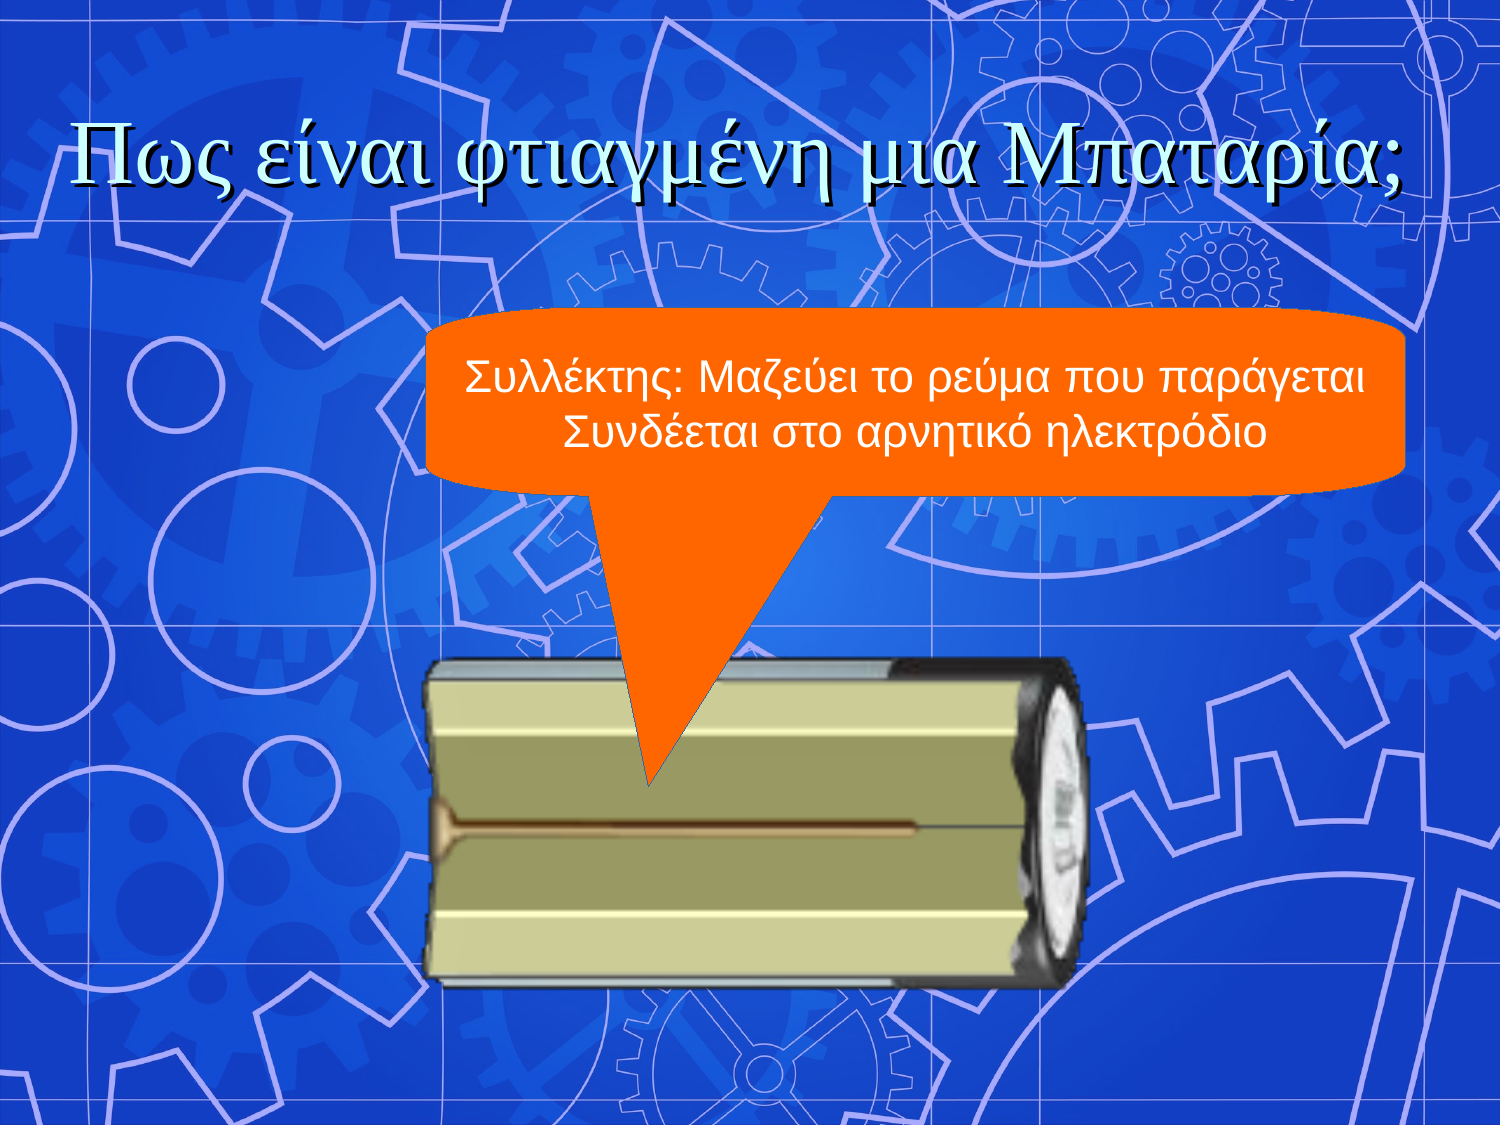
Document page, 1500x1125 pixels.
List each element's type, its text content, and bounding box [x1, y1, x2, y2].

text_box Συλλέκτης: Μαζεύει το ρεύμα που παράγεται Συνδέεται στο αρνητικό ηλεκτρόδιο [425, 307, 1406, 787]
title Πως είναι φτιαγμένη μια Μπαταρία; [35, 83, 1441, 179]
picture [283, 614, 1149, 1011]
